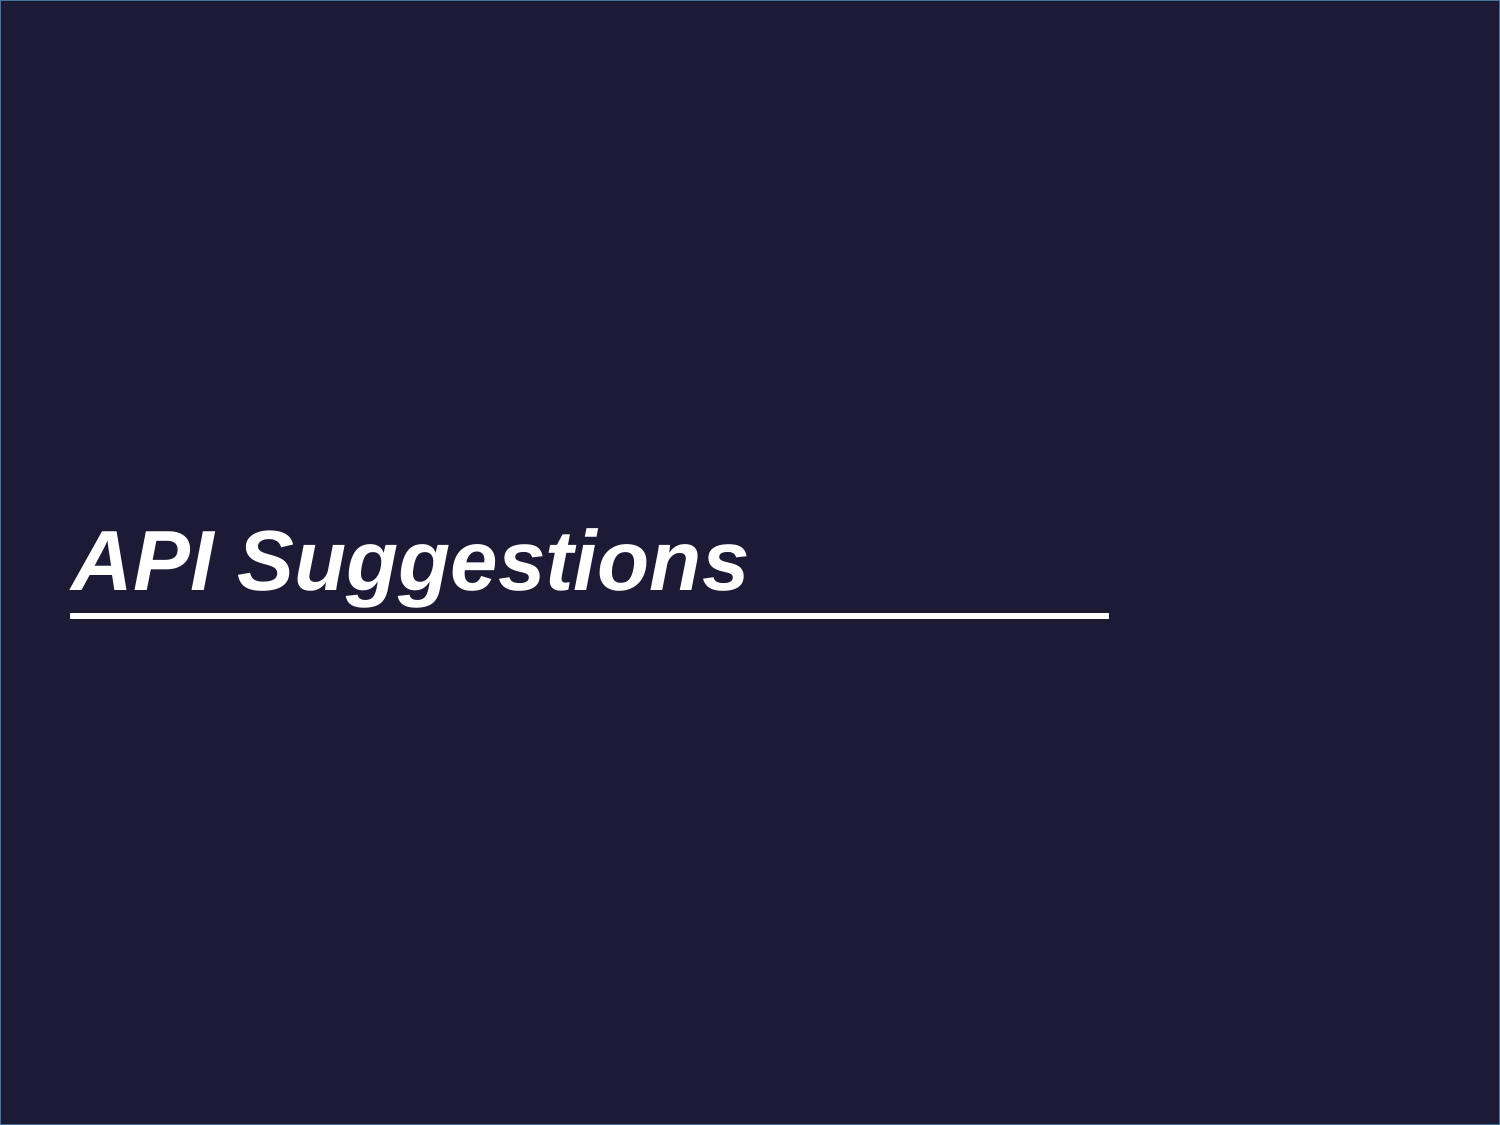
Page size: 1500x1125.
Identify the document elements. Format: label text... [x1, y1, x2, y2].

text_box API Suggestions [64, 497, 1414, 615]
